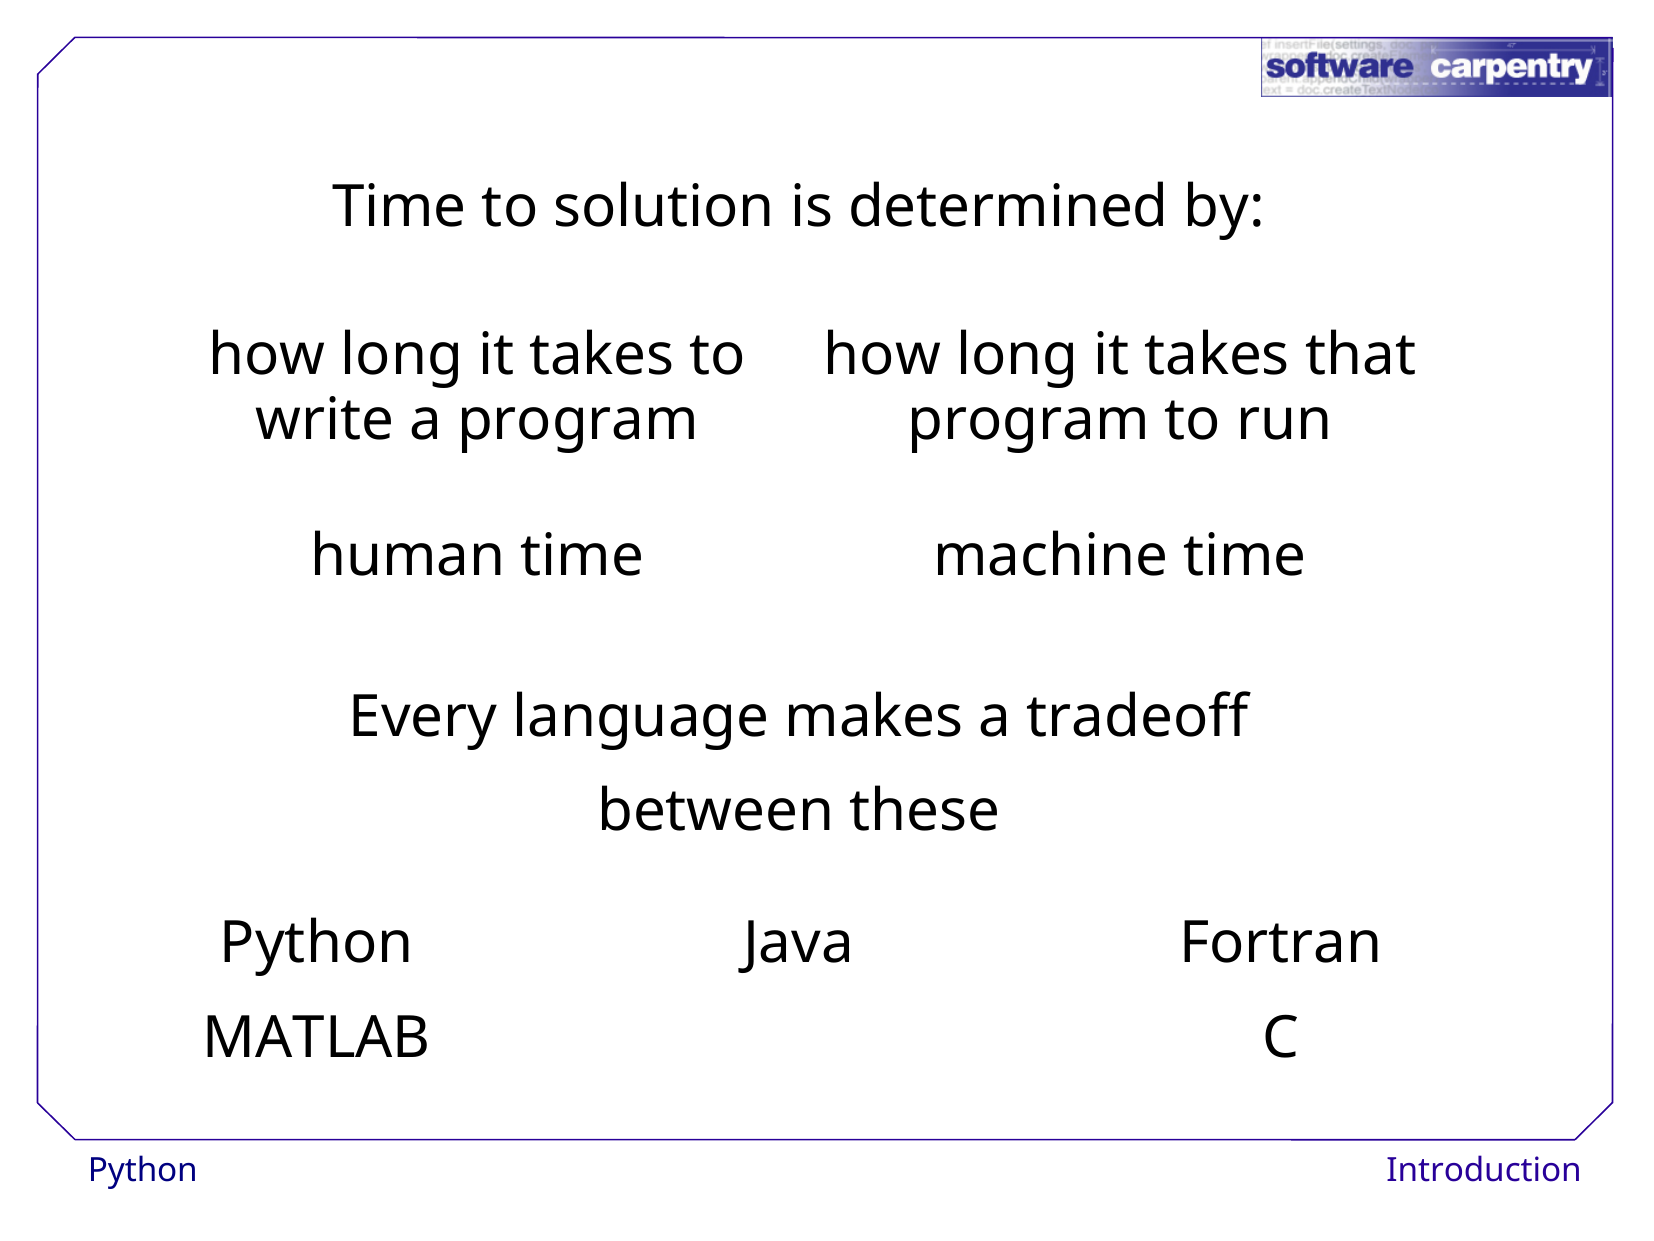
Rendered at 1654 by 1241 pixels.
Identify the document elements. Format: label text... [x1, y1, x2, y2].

picture [1261, 39, 1613, 97]
table_header Time to solution is determined by: [156, 166, 1441, 315]
table_cell Every language makes a tradeoff between these [156, 676, 1441, 903]
table_cell Java [477, 903, 1120, 1078]
table_cell Fortran C [1120, 903, 1441, 1078]
table_cell Python MATLAB [156, 903, 477, 1078]
table_cell how long it takes that program to run [799, 315, 1441, 516]
table_cell machine time [799, 516, 1441, 676]
table_cell how long it takes to write a program [156, 315, 799, 516]
table_cell human time [156, 516, 799, 676]
